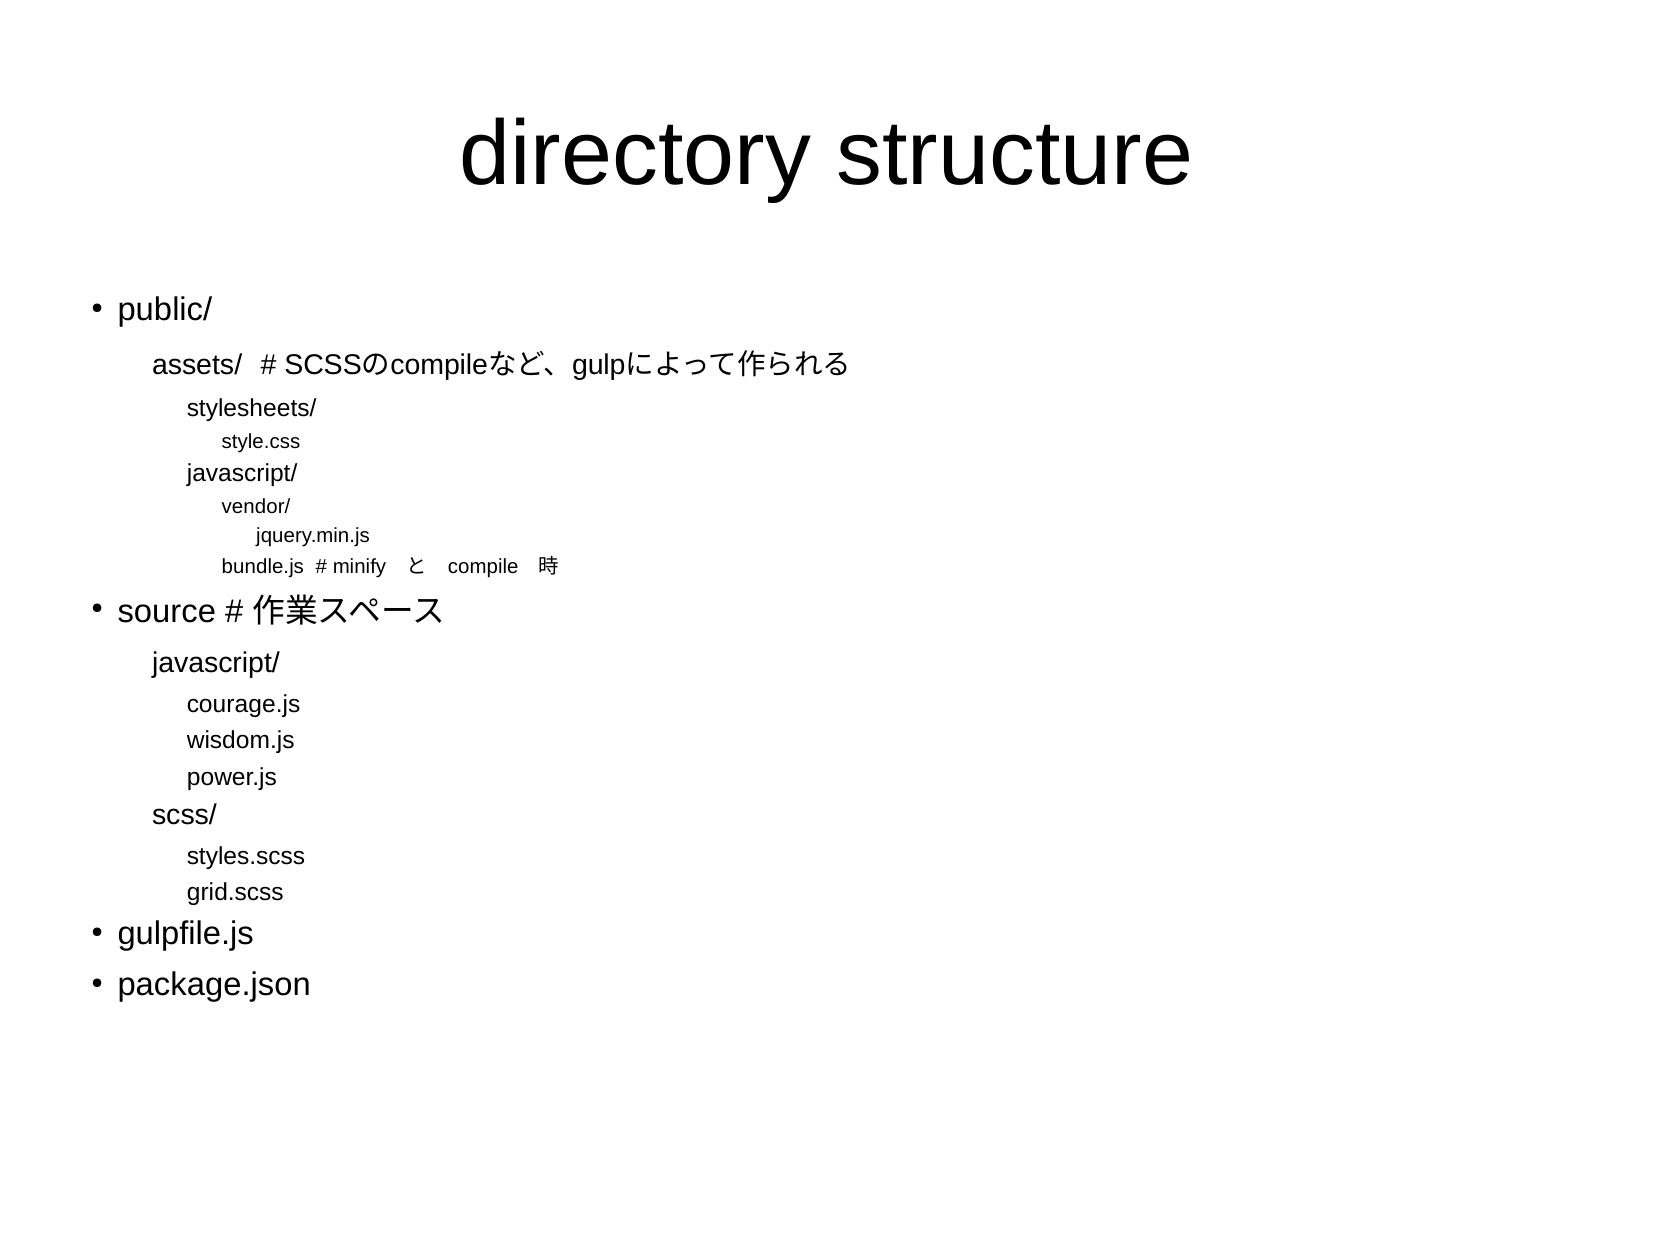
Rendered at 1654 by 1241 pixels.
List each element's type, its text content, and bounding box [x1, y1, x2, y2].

title directory structure [82, 49, 1571, 257]
list public/ assets/ # SCSSのcompileなど、gulpによって作られる stylesheets/ style.css javascript/ vendor/ jquery.min.js bundle.js # minify と compile 時 source # 作業スペース javascript/ courage.js wisdom.js power.js scss/ styles.scss grid.scss gulpfile.js package.json [82, 290, 1571, 1010]
